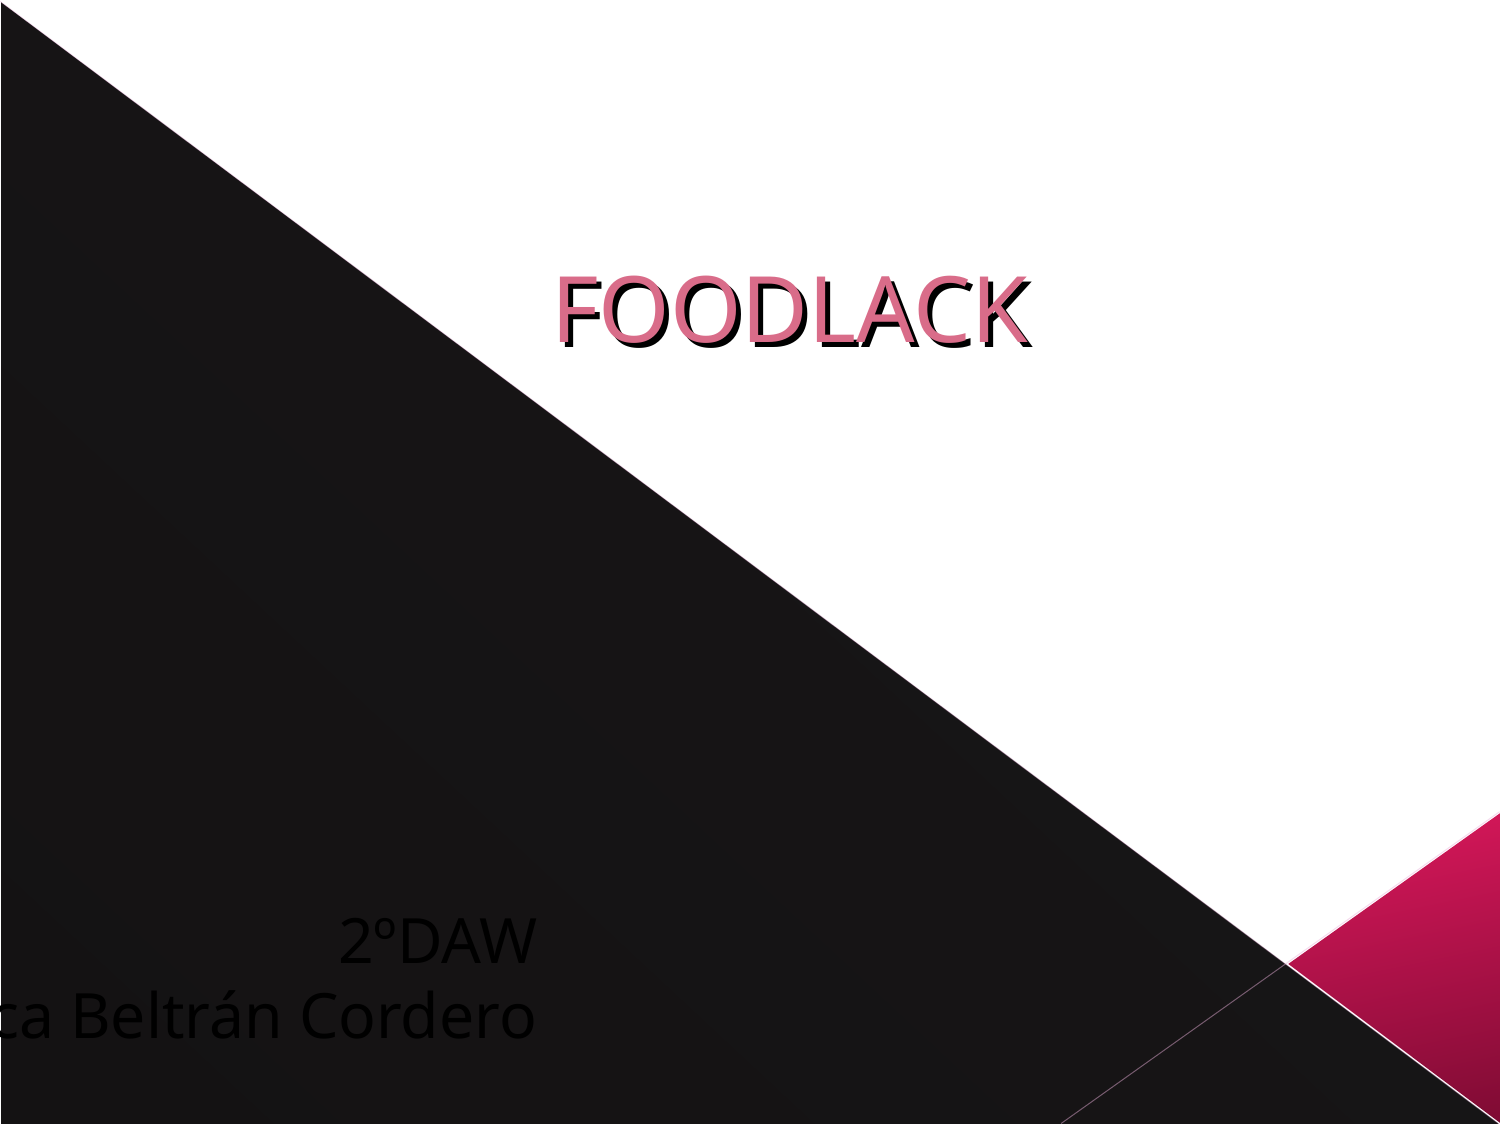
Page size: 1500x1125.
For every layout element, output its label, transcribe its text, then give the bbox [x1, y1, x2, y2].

title FOODLACK [88, 127, 1412, 369]
subtitle 2ºDAW Jesica Beltrán Cordero [0, 893, 1199, 1125]
